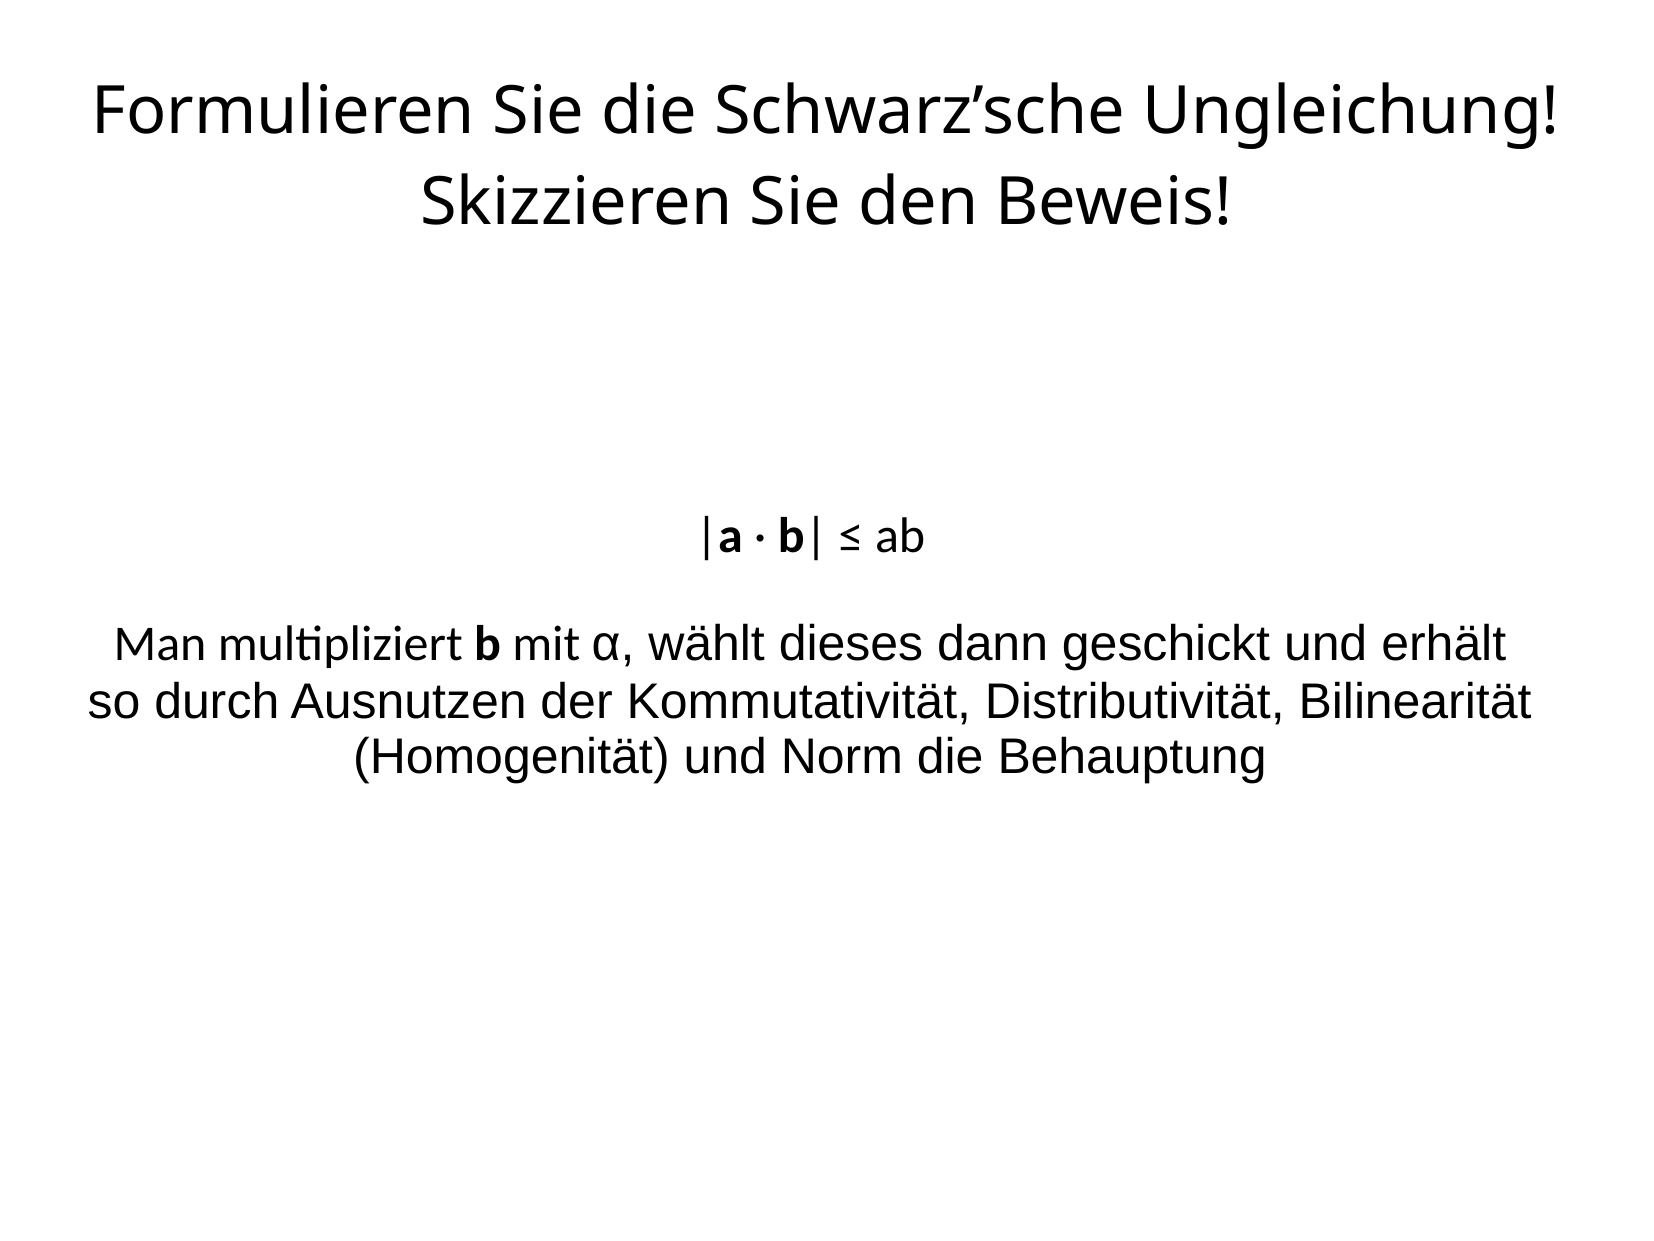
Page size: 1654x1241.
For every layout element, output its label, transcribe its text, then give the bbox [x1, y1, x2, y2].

subtitle |a · b| ≤ ab Man multipliziert b mit α, wählt dieses dann geschickt und erhält so durch Ausnutzen der Kommutativität, Distributivität, Bilinearität (Homogenität) und Norm die Behauptung [82, 290, 1538, 1010]
title Formulieren Sie die Schwarz’sche Ungleichung! Skizzieren Sie den Beweis! [82, 49, 1571, 257]
